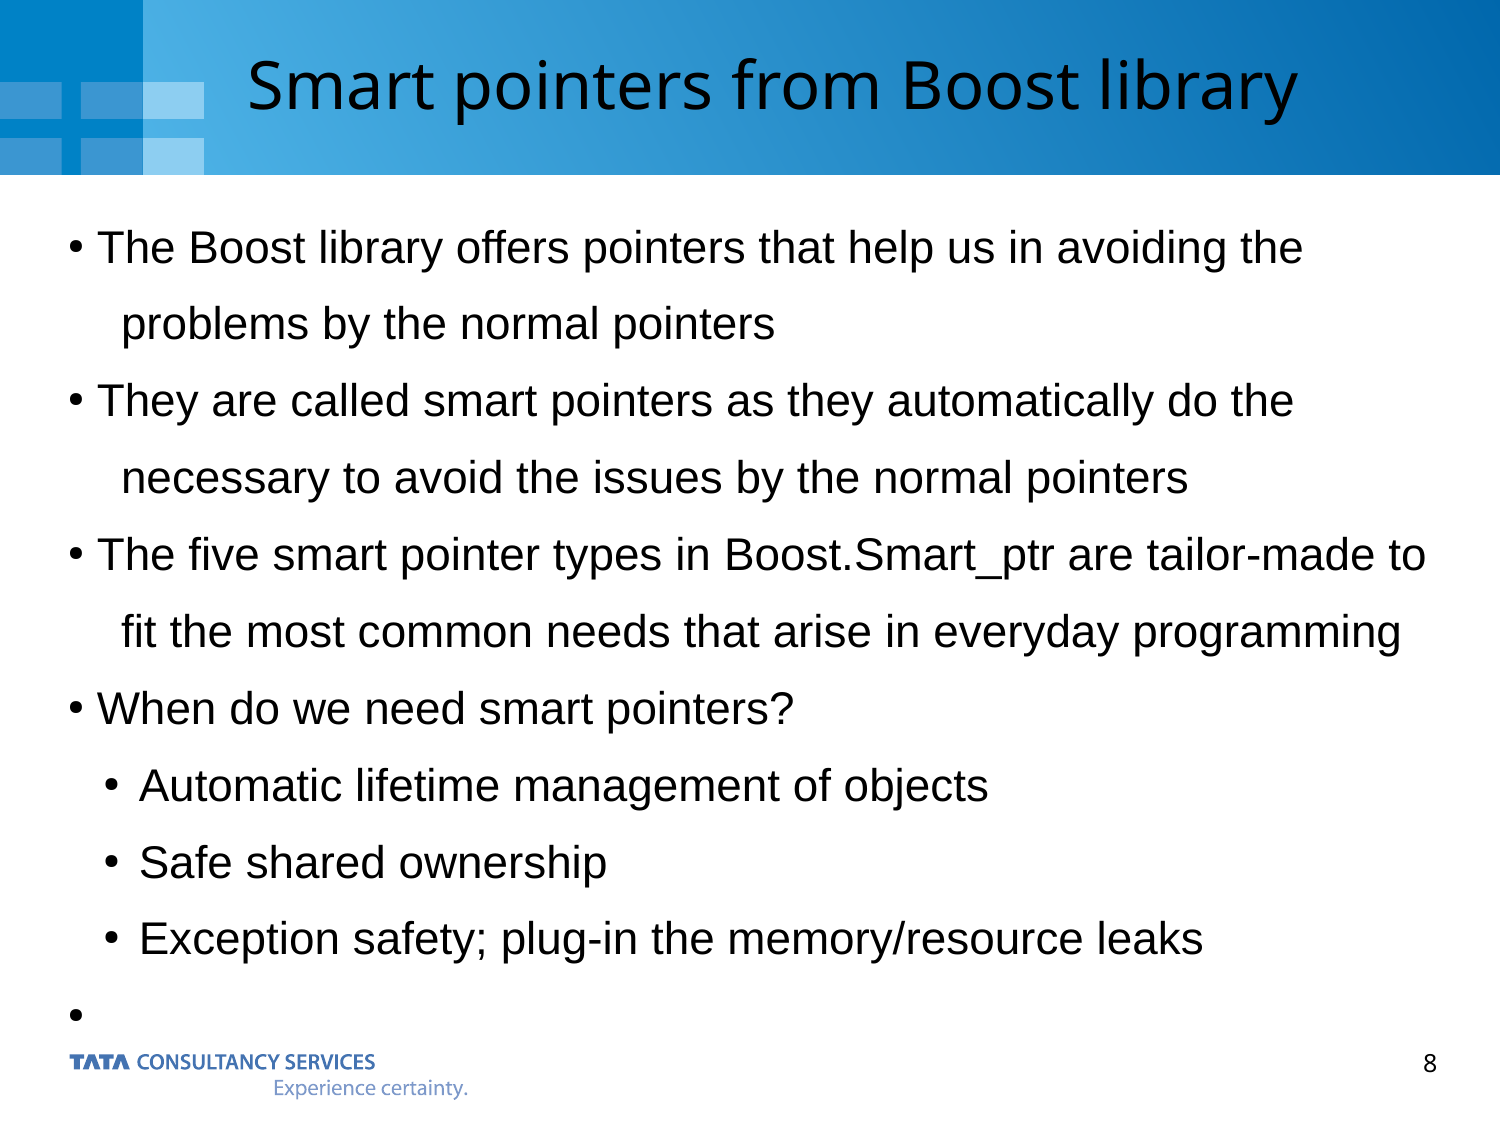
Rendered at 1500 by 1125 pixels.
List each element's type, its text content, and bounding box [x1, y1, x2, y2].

text_box Smart pointers from Boost library [200, 11, 1347, 154]
text_box The Boost library offers pointers that help us in avoiding the problems by the normal pointers They are called smart pointers as they automatically do the necessary to avoid the issues by the normal pointers The five smart pointer types in Boost.Smart_ptr are tailor-made to fit the most common needs that arise in everyday programming When do we need smart pointers? Automatic lifetime management of objects Safe shared ownership Exception safety; plug-in the memory/resource leaks [35, 188, 1465, 1040]
